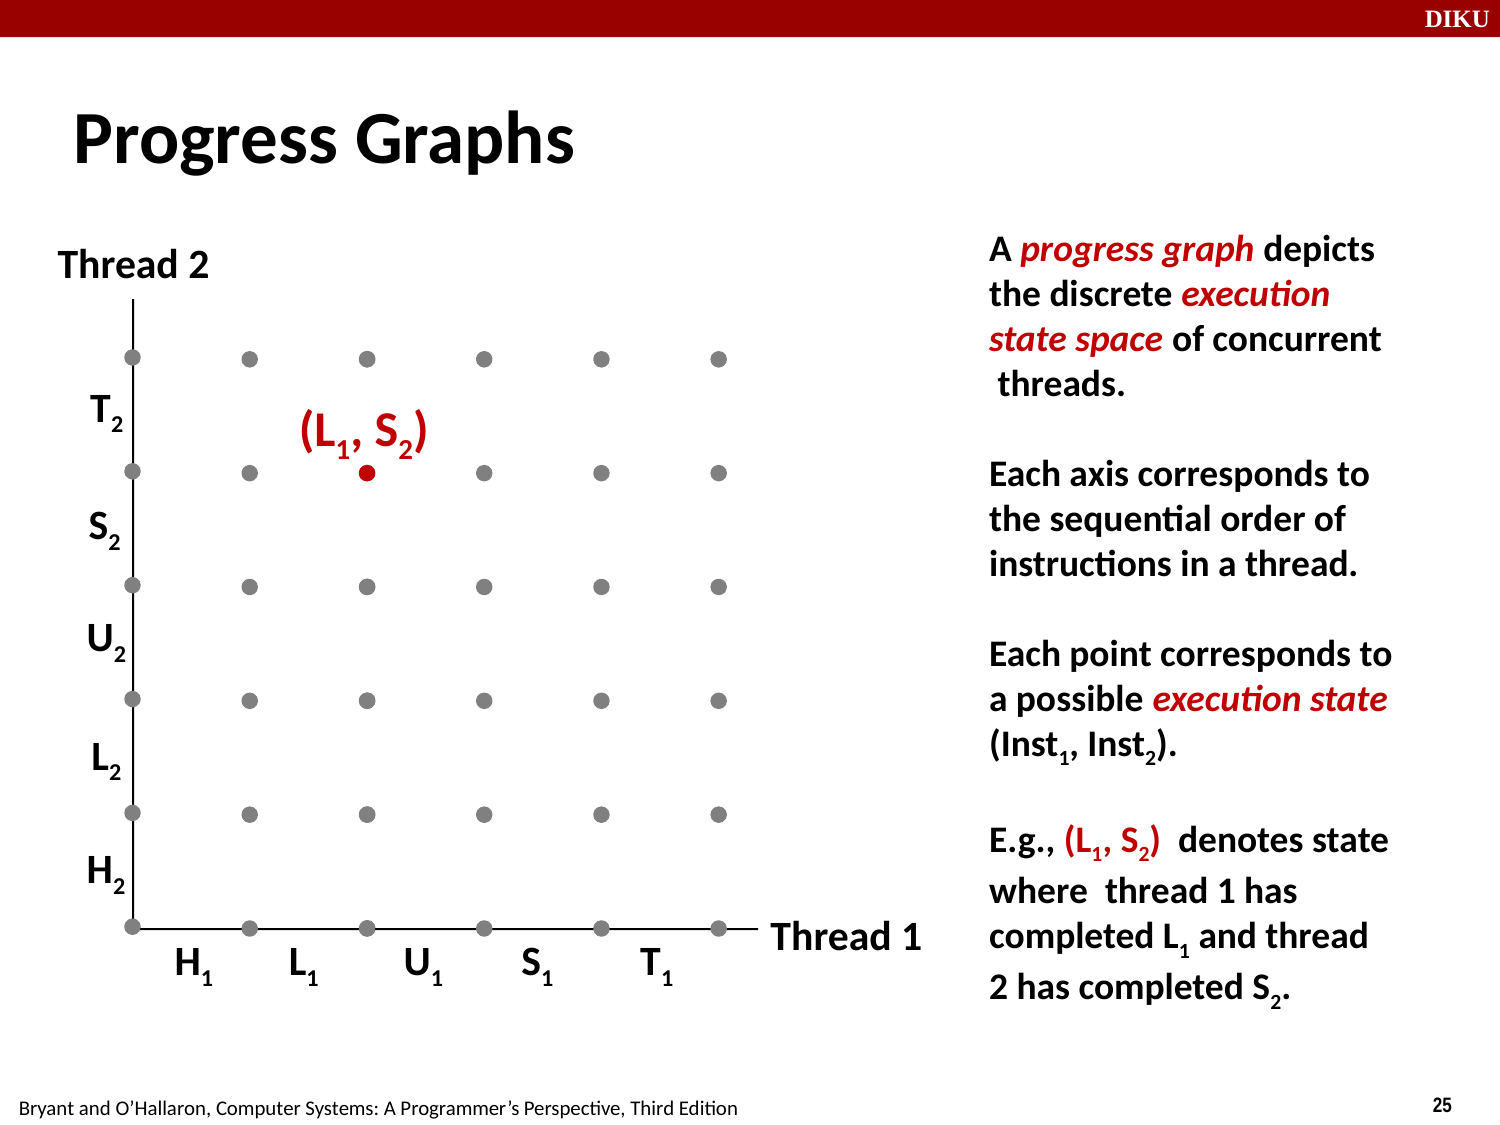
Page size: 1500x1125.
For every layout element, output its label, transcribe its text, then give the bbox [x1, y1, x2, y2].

text_box [243, 694, 256, 708]
text_box [360, 808, 374, 821]
text_box Progress Graphs [58, 71, 1304, 197]
text_box [478, 922, 491, 935]
text_box [126, 351, 139, 364]
text_box [478, 694, 491, 708]
text_box Thread 1 [755, 901, 938, 967]
text_box [478, 466, 491, 480]
text_box H2 [71, 835, 140, 907]
text_box [595, 694, 608, 708]
text_box [712, 466, 725, 480]
text_box [712, 808, 725, 821]
text_box [243, 808, 256, 821]
text_box L2 [76, 721, 137, 793]
text_box [126, 920, 139, 933]
text_box H1 [159, 926, 228, 999]
text_box S1 [506, 926, 568, 999]
text_box [595, 353, 608, 366]
text_box [712, 353, 725, 366]
text_box A progress graph depicts the discrete execution state space of concurrent threads. Each axis corresponds to the sequential order of instructions in a thread. Each point corresponds to a possible execution state (Inst1, Inst2). E.g., (L1, S2) denotes state where thread 1 has completed L1 and thread 2 has completed S2. [974, 216, 1408, 1021]
text_box S2 [73, 491, 136, 563]
text_box (L1, S2) [284, 389, 455, 473]
text_box U2 [71, 602, 141, 675]
text_box [243, 922, 256, 935]
text_box [243, 580, 256, 594]
text_box [360, 580, 374, 594]
text_box [360, 352, 374, 366]
text_box [478, 808, 491, 821]
text_box [243, 466, 256, 480]
text_box [595, 580, 608, 594]
text_box [360, 922, 374, 935]
text_box [243, 353, 256, 366]
text_box [478, 580, 491, 594]
text_box [712, 922, 725, 935]
text_box [126, 579, 139, 592]
text_box [595, 922, 608, 935]
text_box L1 [273, 926, 334, 999]
text_box T2 [75, 373, 138, 445]
text_box [712, 580, 725, 594]
text_box [126, 692, 139, 706]
text_box [712, 694, 725, 708]
text_box [595, 808, 608, 821]
text_box [360, 694, 374, 708]
text_box T1 [625, 926, 688, 999]
text_box [360, 473, 374, 480]
text_box Thread 2 [42, 229, 225, 294]
text_box [126, 806, 139, 820]
text_box U1 [388, 926, 458, 999]
text_box [595, 466, 608, 480]
text_box [478, 353, 491, 366]
text_box [126, 465, 139, 478]
